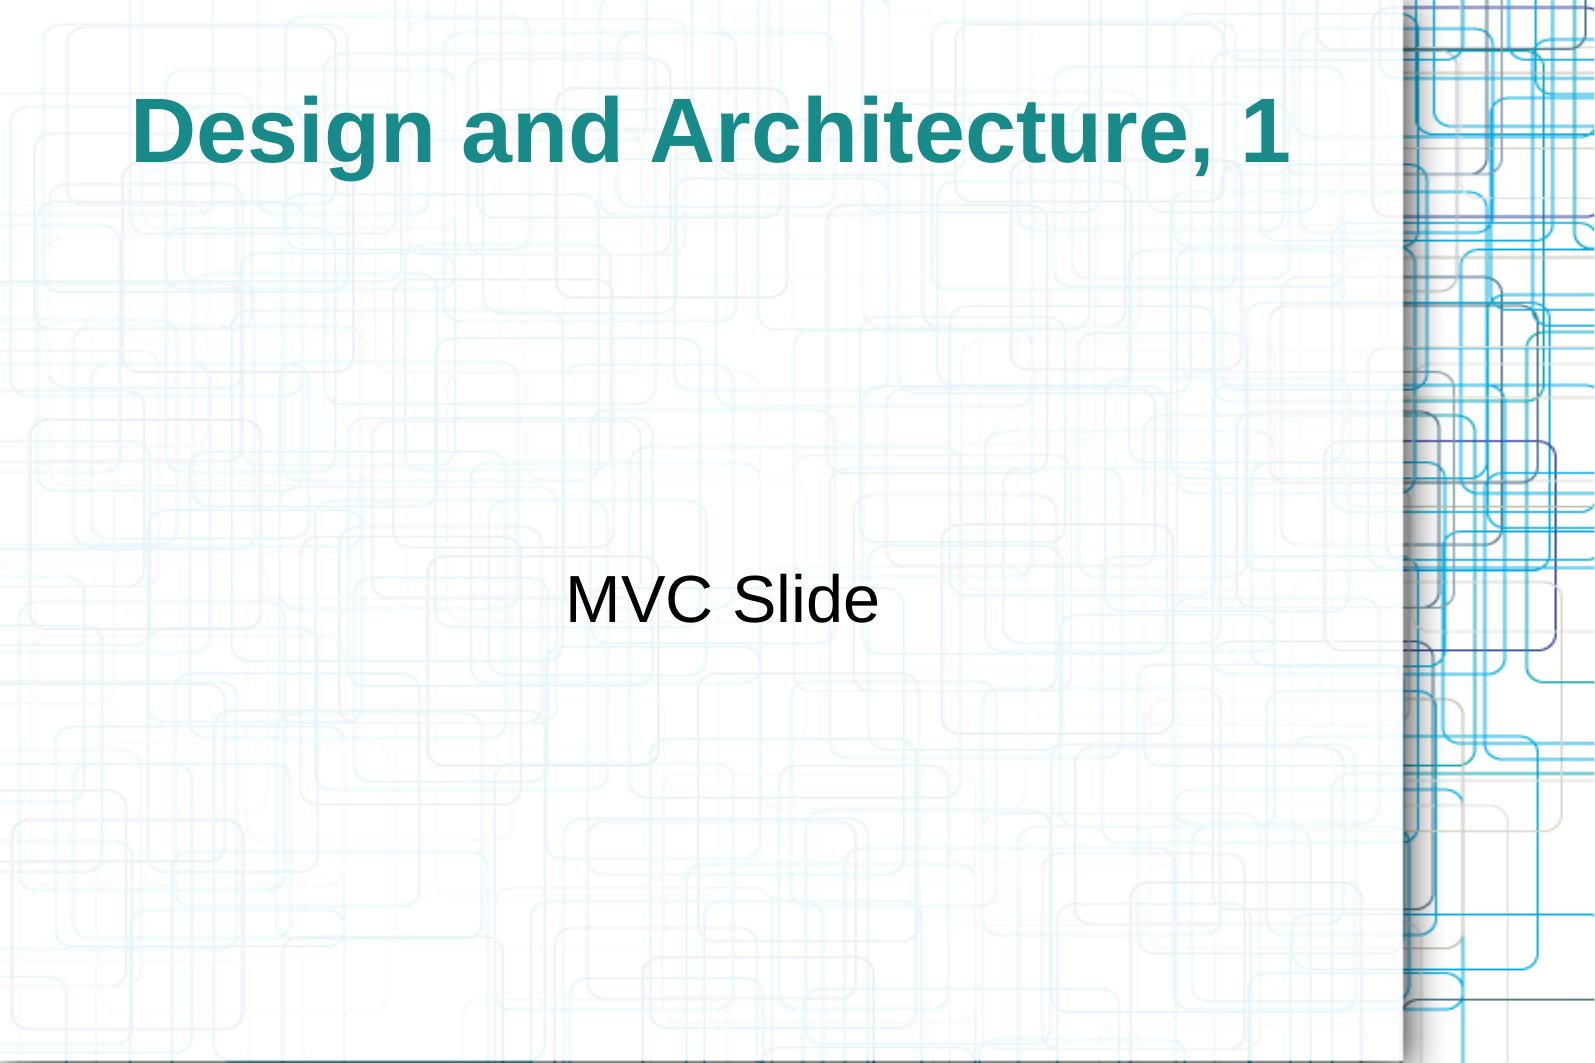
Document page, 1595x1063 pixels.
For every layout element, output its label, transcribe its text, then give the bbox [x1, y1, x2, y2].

title Design and Architecture, 1 [56, 49, 1367, 213]
picture [0, 0, 1595, 1063]
subtitle MVC Slide [79, 256, 1367, 943]
